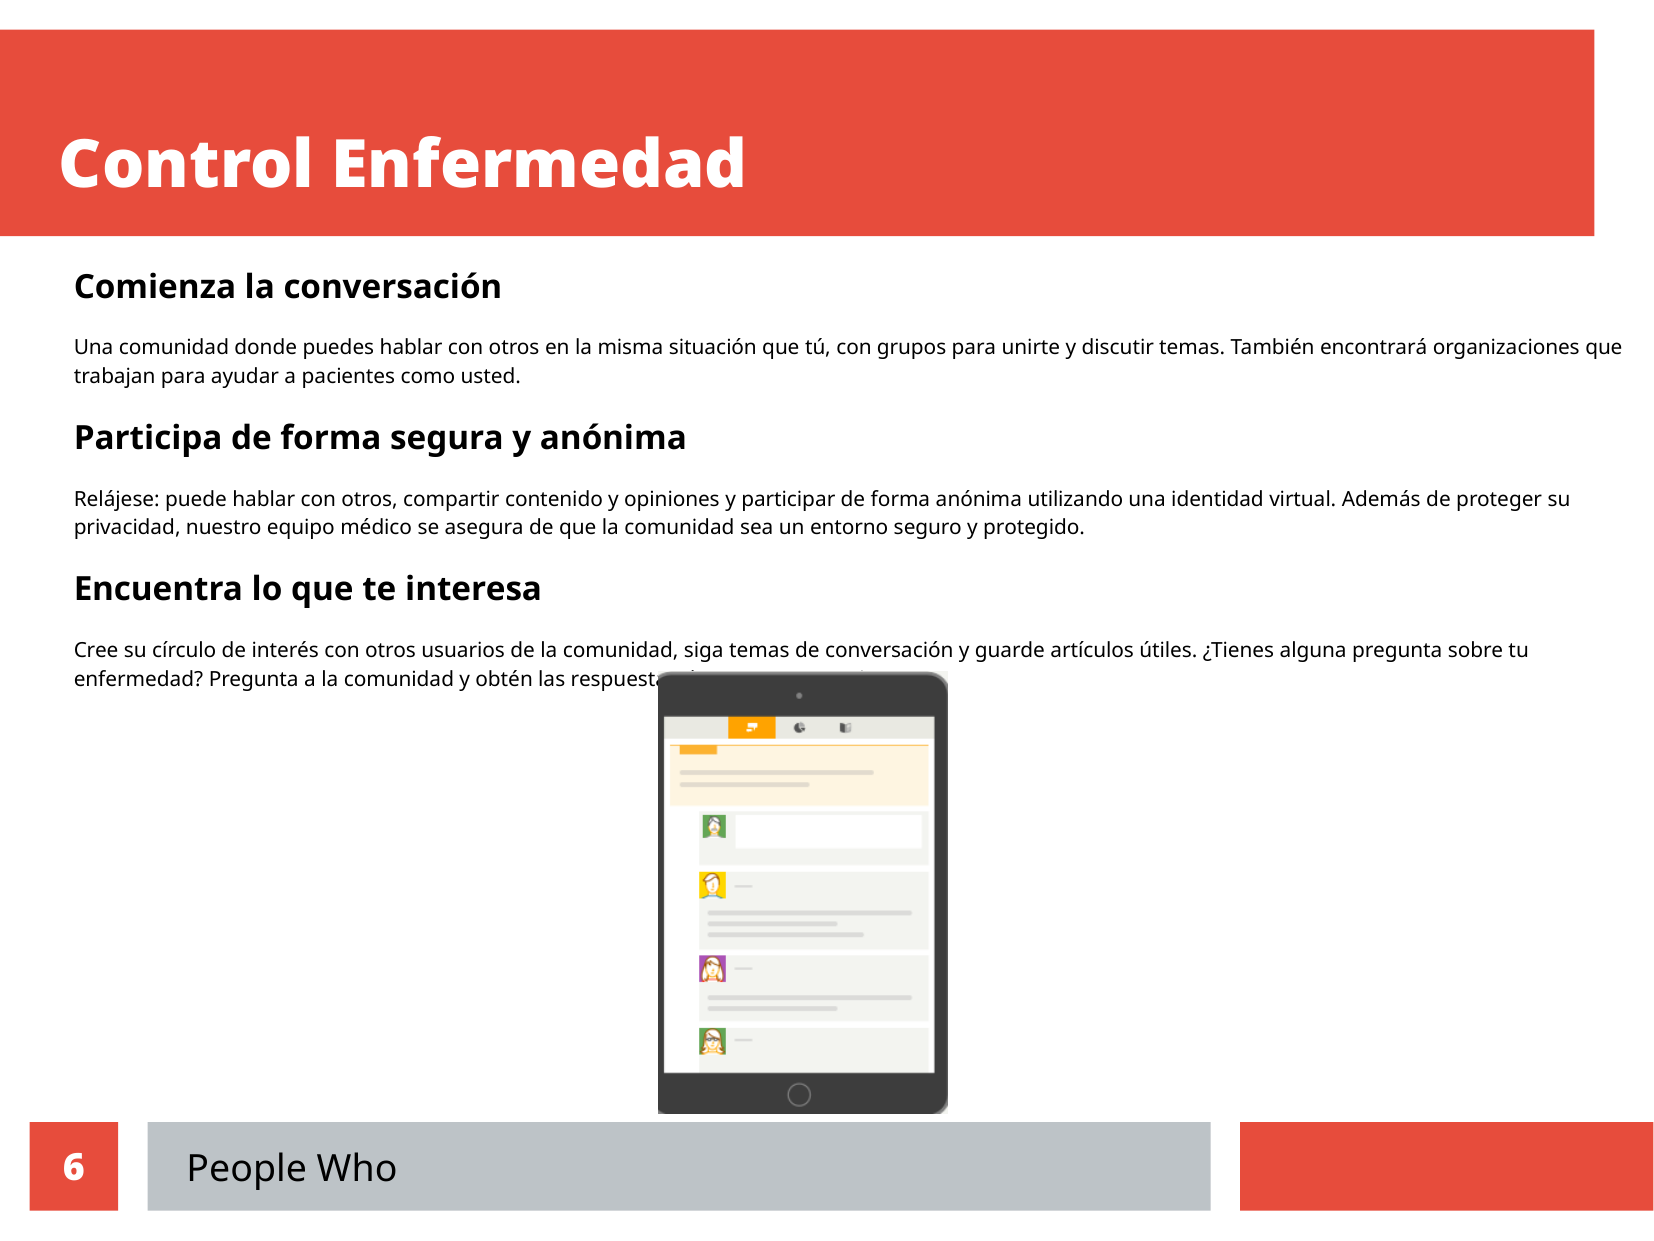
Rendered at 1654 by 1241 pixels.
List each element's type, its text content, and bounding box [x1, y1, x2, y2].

title Control Enfermedad [59, 59, 1595, 207]
picture [658, 671, 948, 1114]
text_box People Who [171, 1134, 597, 1193]
text_box Comienza la conversación Una comunidad donde puedes hablar con otros en la misma situación que tú, con grupos para unirte y discutir temas. También encontrará organizaciones que trabajan para ayudar a pacientes como usted. Participa de forma segura y anónima Relájese: puede hablar con otros, compartir contenido y opiniones y participar de forma anónima utilizando una identidad virtual. Además de proteger su privacidad, nuestro equipo médico se asegura de que la comunidad sea un entorno seguro y protegido. Encuentra lo que te interesa Cree su círculo de interés con otros usuarios de la comunidad, siga temas de conversación y guarde artículos útiles. ¿Tienes alguna pregunta sobre tu enfermedad? Pregunta a la comunidad y obtén las respuestas de nuestros usuarios. [59, 255, 1654, 705]
